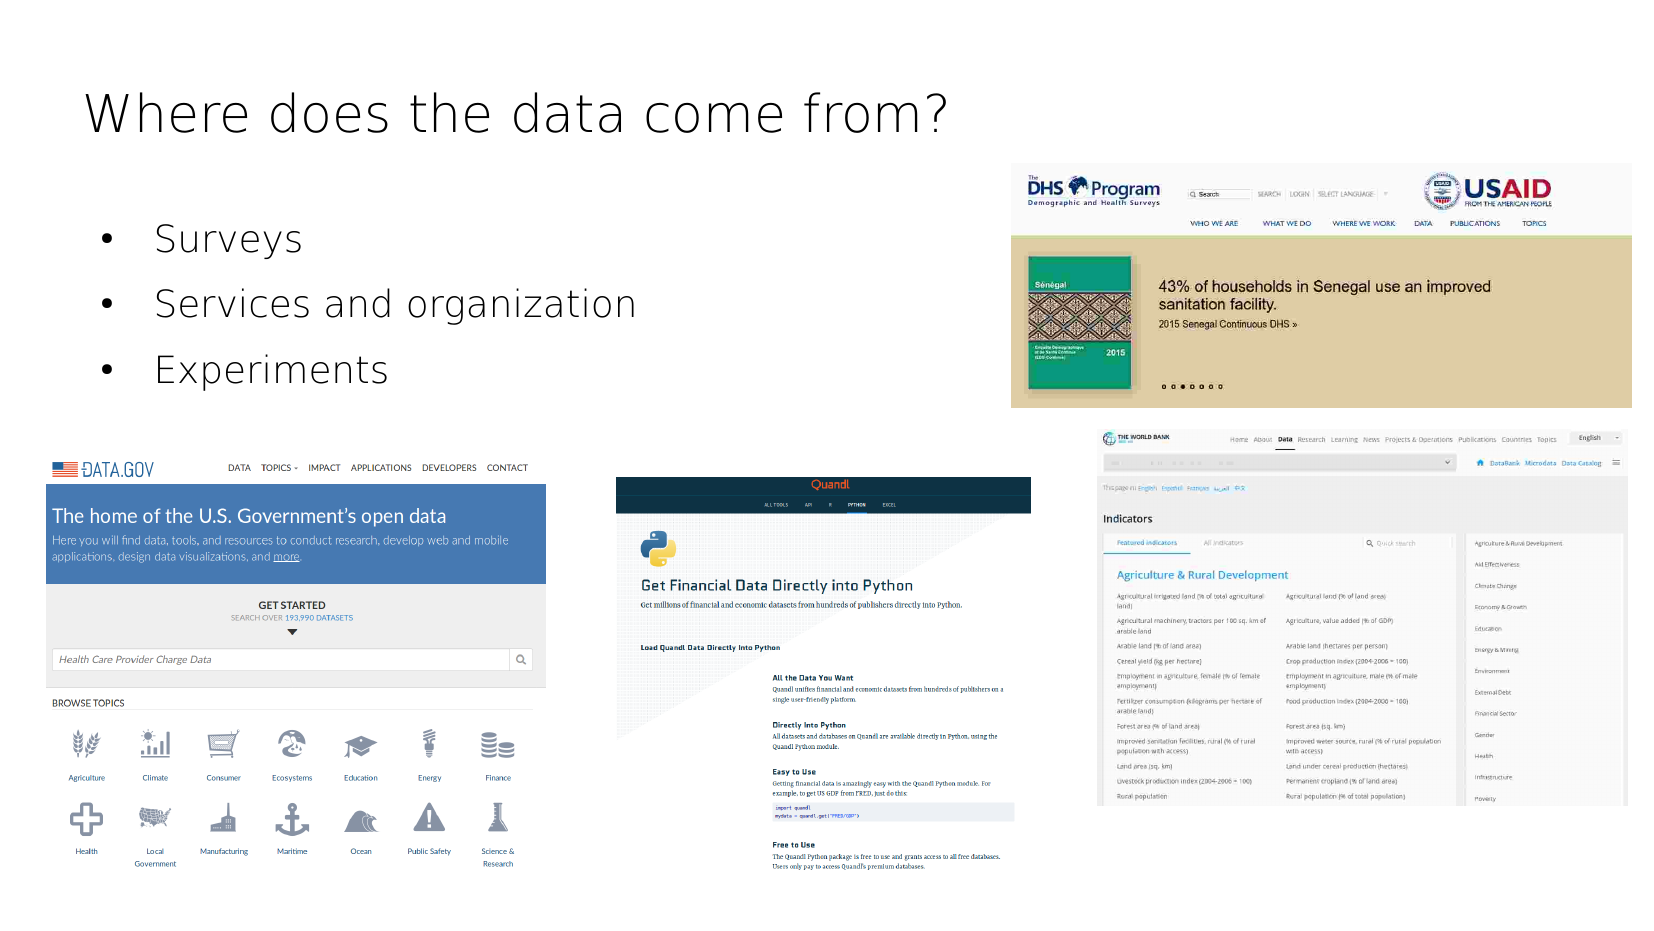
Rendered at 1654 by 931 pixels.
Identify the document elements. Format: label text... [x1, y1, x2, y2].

title Where does the data come from? [82, 37, 1571, 193]
picture [1011, 163, 1632, 408]
picture [616, 477, 1031, 904]
picture [46, 453, 546, 881]
list Surveys Services and organization Experiments [82, 217, 1571, 758]
picture [1097, 429, 1628, 806]
